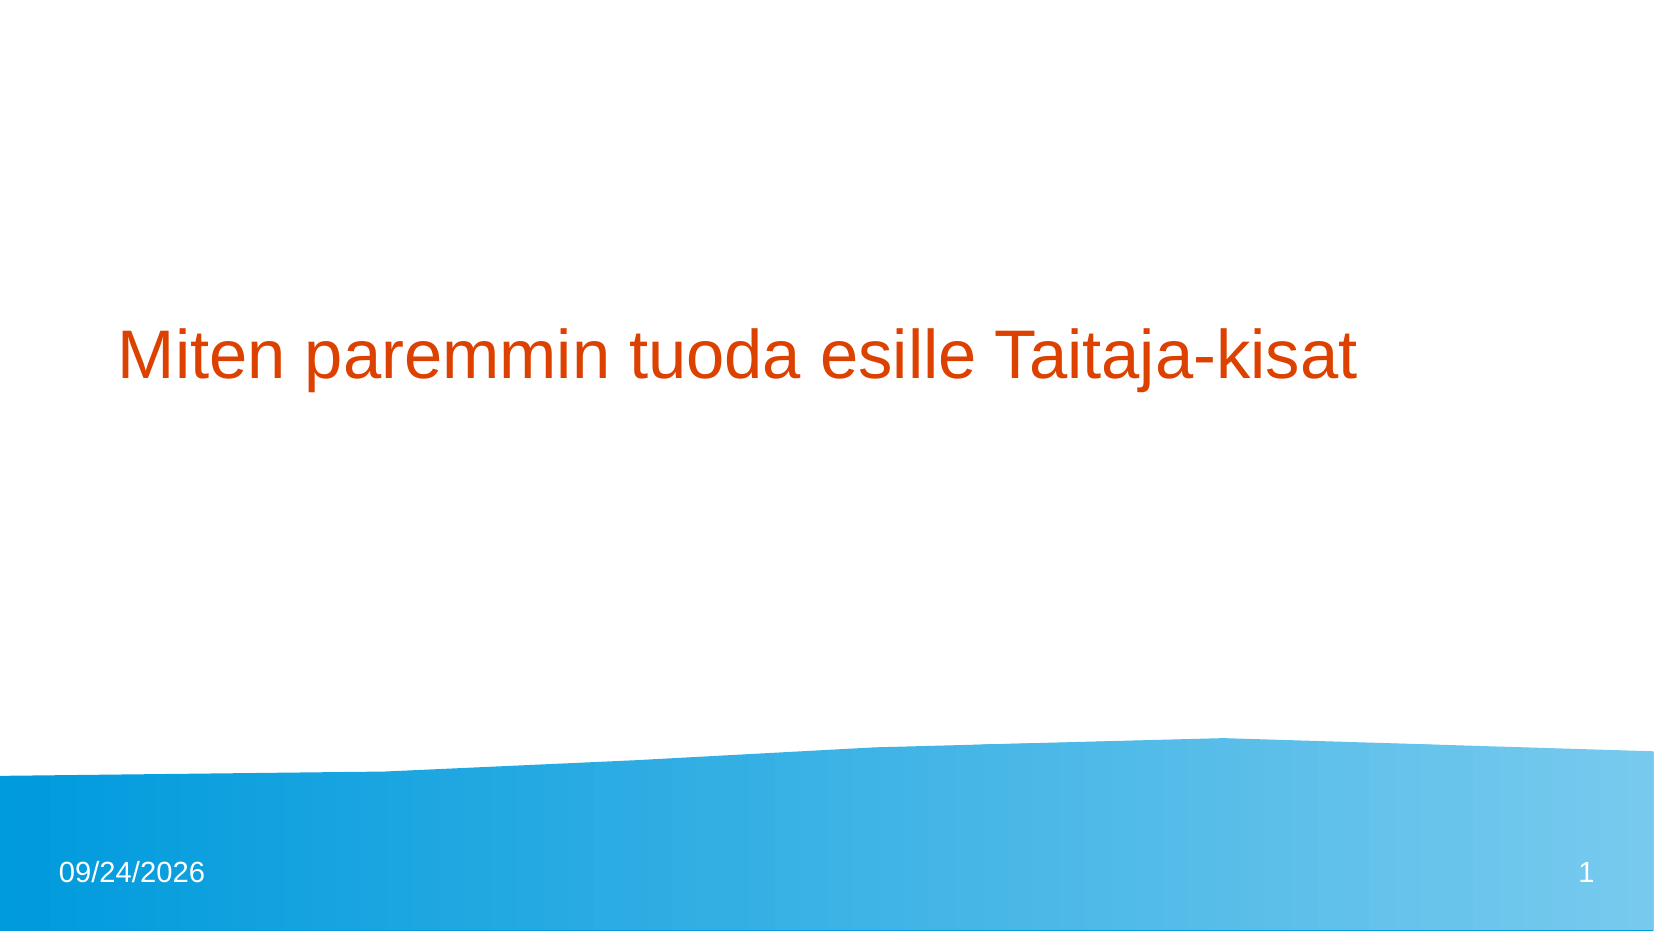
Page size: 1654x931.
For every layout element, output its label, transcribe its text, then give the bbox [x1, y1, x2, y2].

title Miten paremmin tuoda esille Taitaja-kisat [0, 265, 1477, 443]
